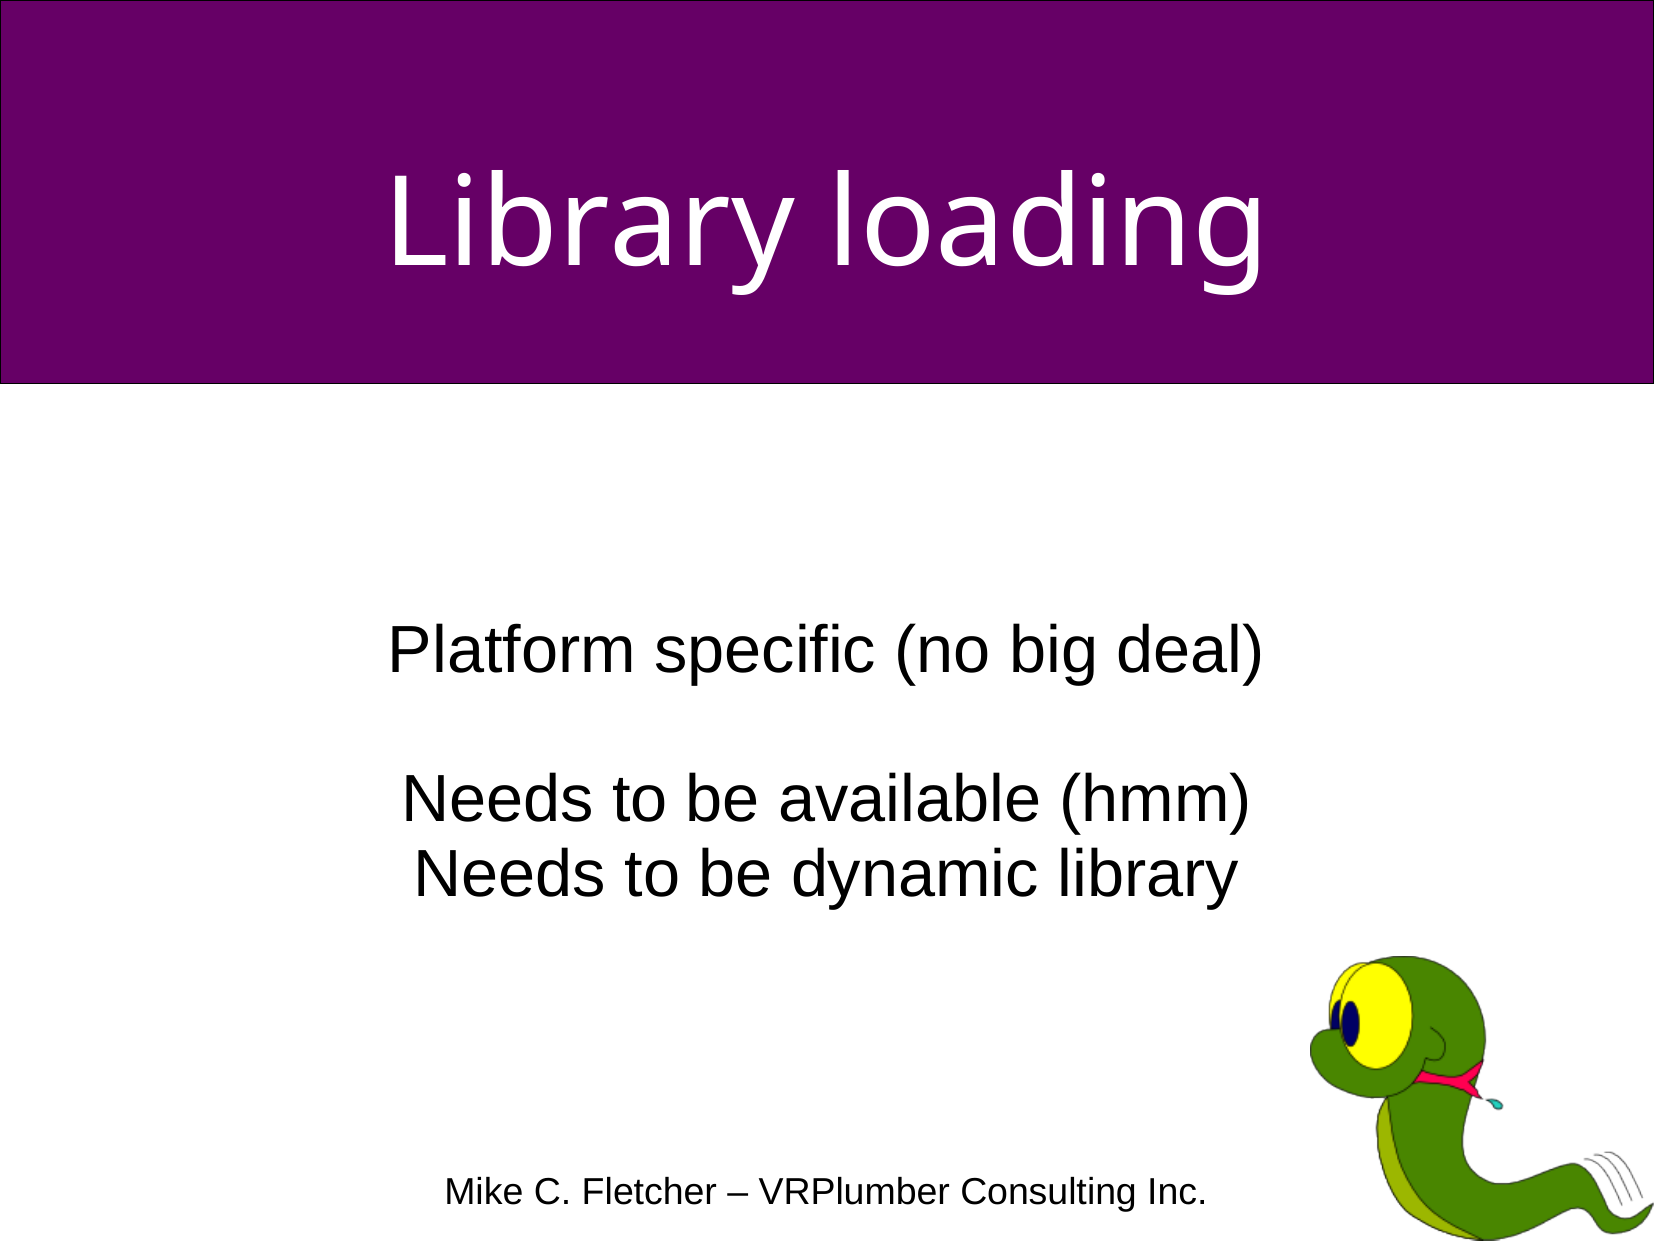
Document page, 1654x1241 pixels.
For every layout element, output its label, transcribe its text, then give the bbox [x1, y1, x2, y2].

picture [1310, 956, 1654, 1241]
subtitle Platform specific (no big deal) Needs to be available (hmm) Needs to be dynamic library [82, 420, 1571, 1102]
title Library loading [82, 56, 1571, 377]
